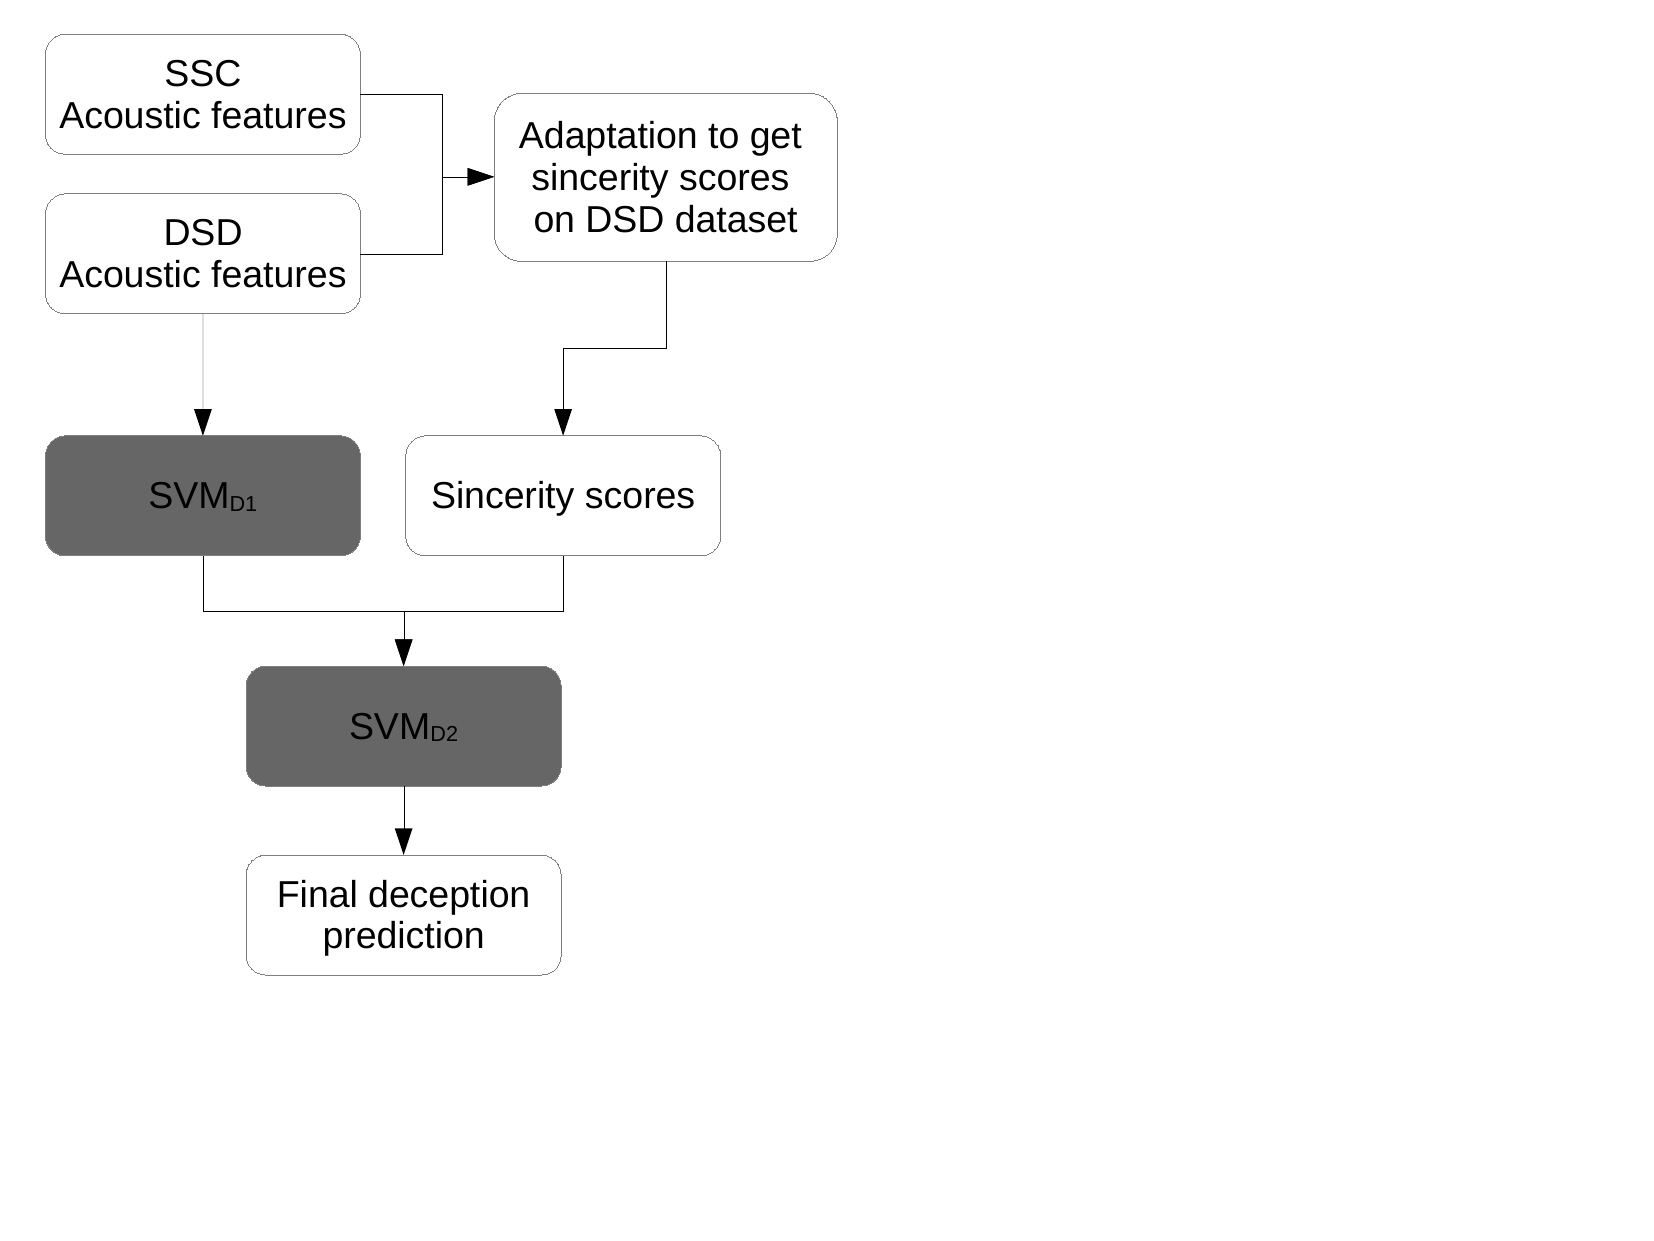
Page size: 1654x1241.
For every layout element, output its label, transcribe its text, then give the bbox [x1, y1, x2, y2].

text_box Final deception prediction [246, 855, 562, 976]
text_box DSD Acoustic features [45, 193, 361, 314]
text_box SVMD1 [45, 435, 361, 556]
text_box SVMD2 [246, 666, 562, 787]
text_box SSC Acoustic features [45, 34, 361, 155]
text_box Sincerity scores [405, 435, 721, 556]
text_box Adaptation to get sincerity scores on DSD dataset [494, 93, 838, 262]
